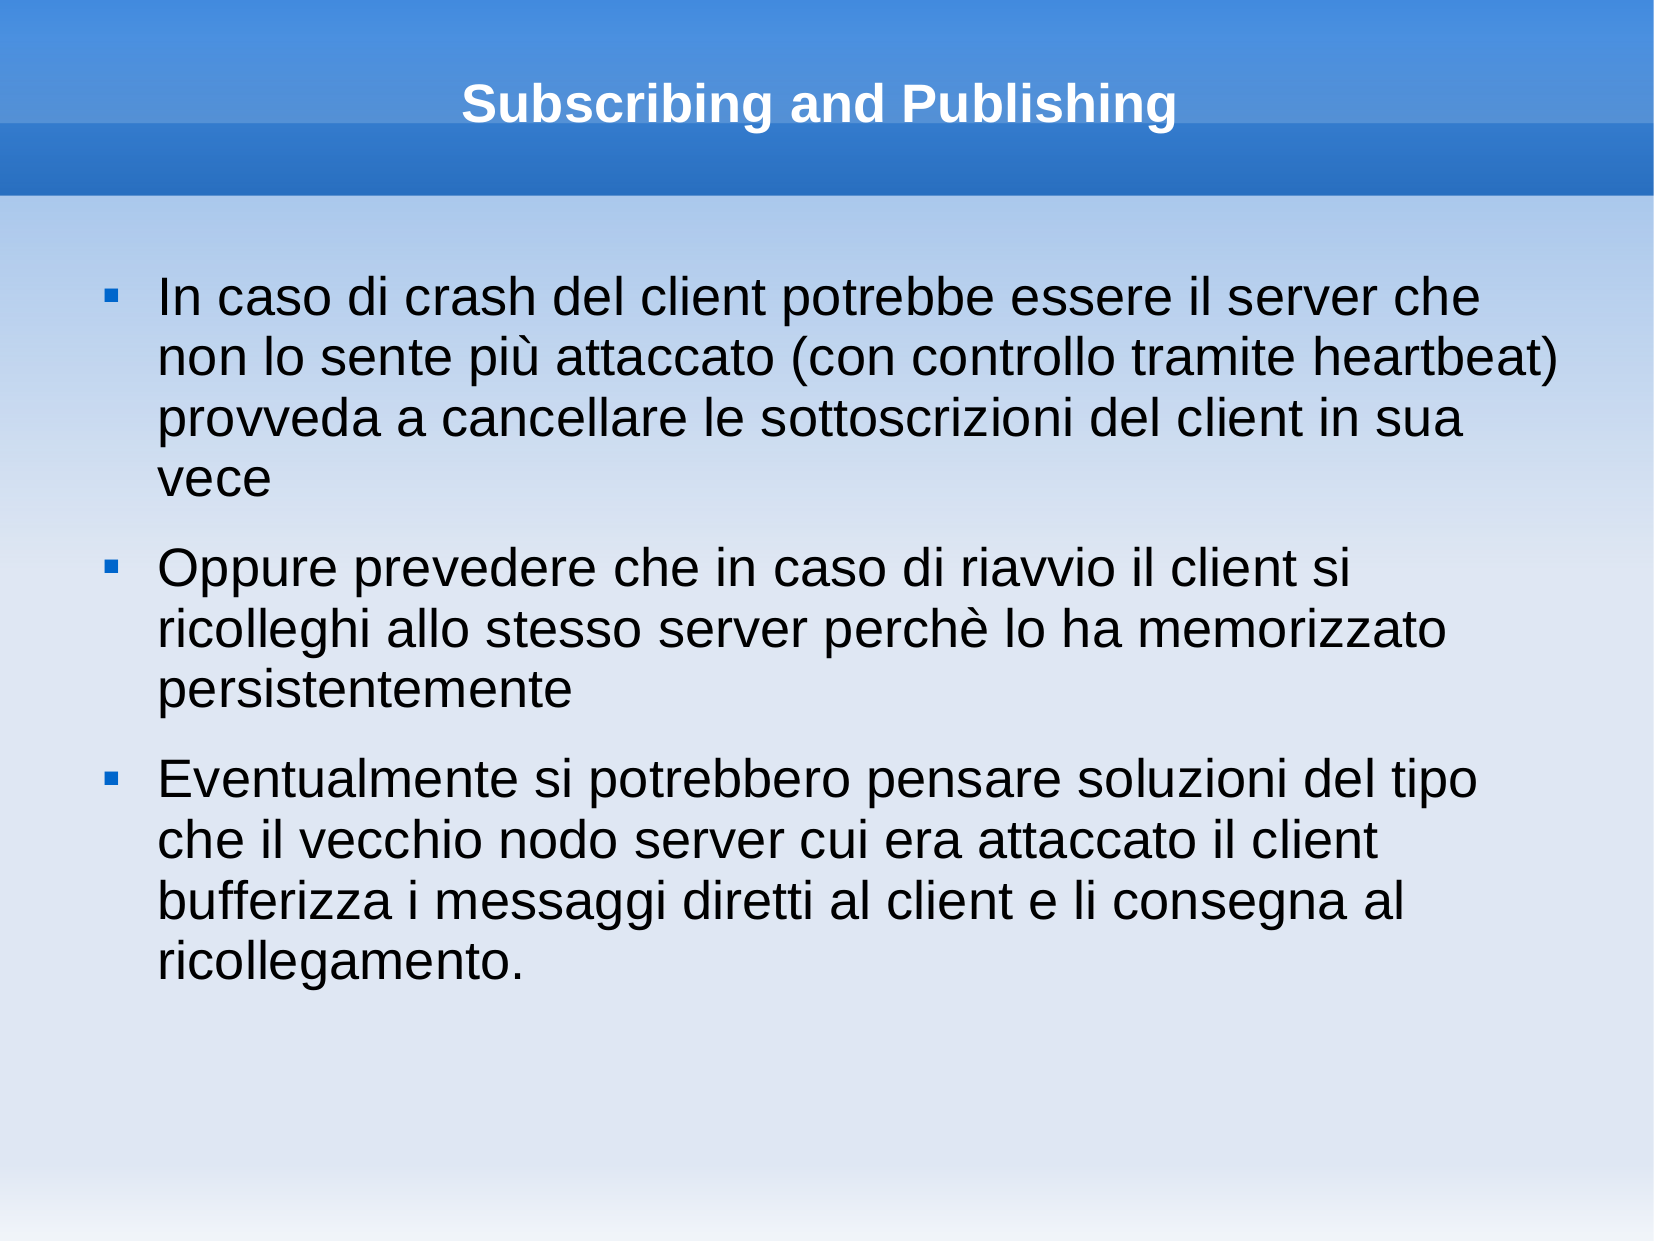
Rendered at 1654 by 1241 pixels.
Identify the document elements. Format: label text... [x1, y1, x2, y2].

picture [0, 0, 1654, 1241]
list In caso di crash del client potrebbe essere il server che non lo sente più attaccato (con controllo tramite heartbeat) provveda a cancellare le sottoscrizioni del client in sua vece Oppure prevedere che in caso di riavvio il client si ricolleghi allo stesso server perchè lo ha memorizzato persistentemente Eventualmente si potrebbero pensare soluzioni del tipo che il vecchio nodo server cui era attaccato il client bufferizza i messaggi diretti al client e li consegna al ricollegamento. [86, 266, 1576, 1070]
title Subscribing and Publishing [76, 7, 1565, 200]
